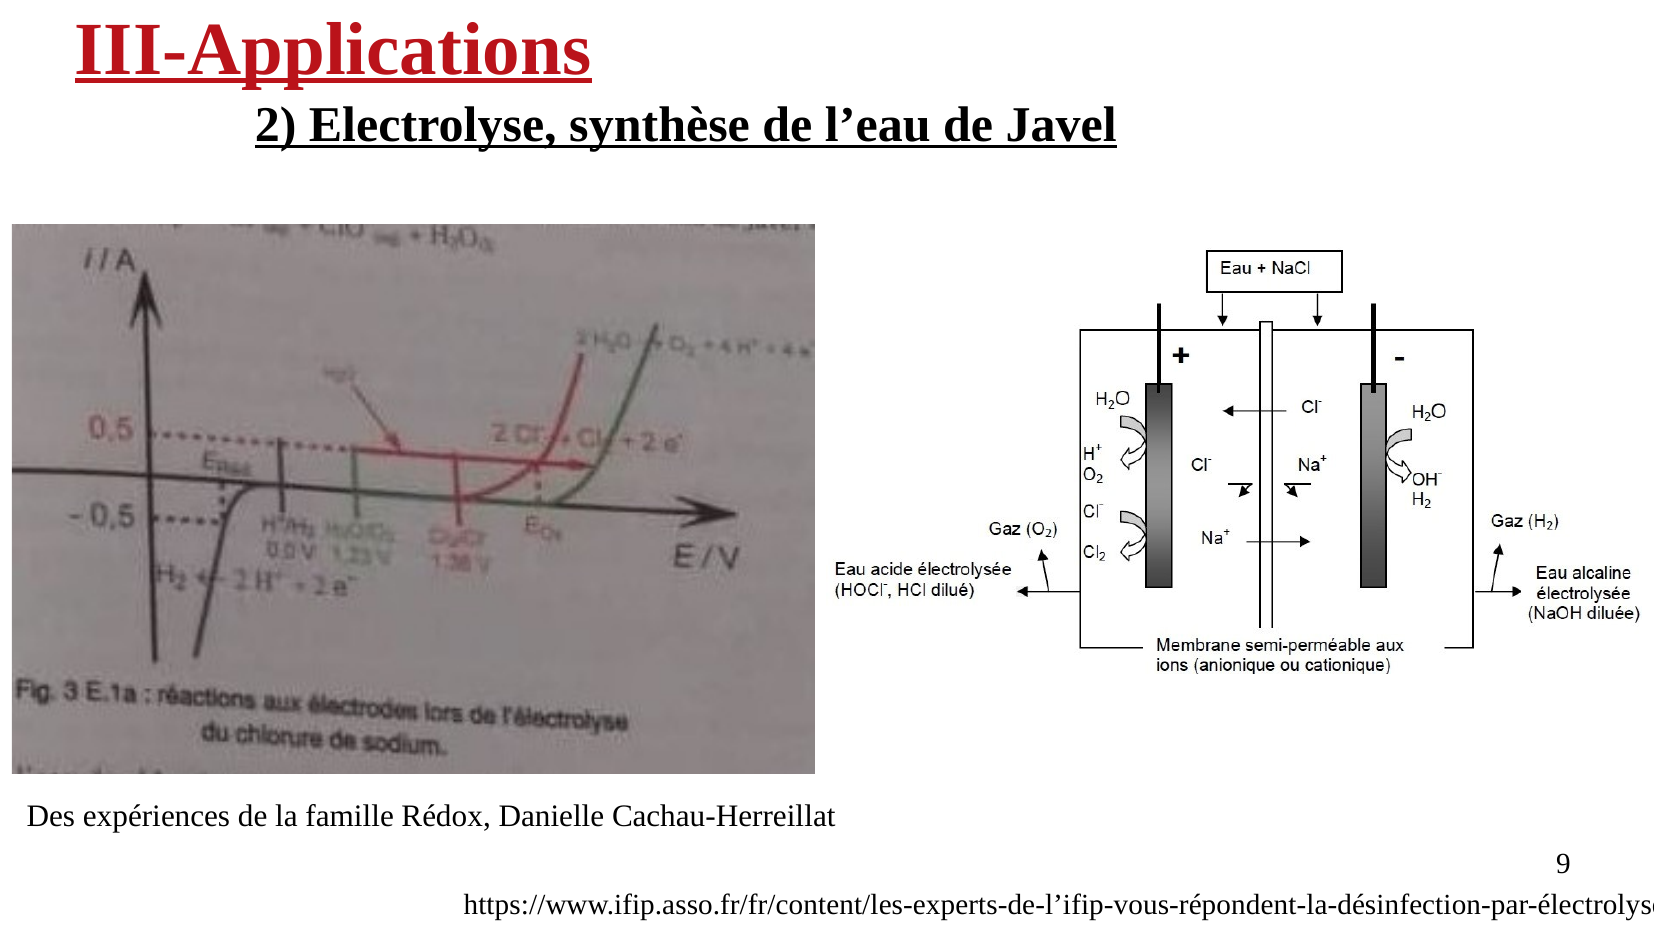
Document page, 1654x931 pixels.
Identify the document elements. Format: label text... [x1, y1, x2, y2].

text_box 2) Electrolyse, synthèse de l’eau de Javel [240, 90, 1261, 189]
picture [11, 224, 815, 774]
text_box https://www.ifip.asso.fr/fr/content/les-experts-de-l’ifip-vous-répondent-la-désinfection-par-électrolyse [448, 881, 1654, 931]
text_box III-Applications [60, 0, 1312, 181]
picture [826, 247, 1642, 674]
text_box Des expériences de la famille Rédox, Danielle Cachau-Herreillat [11, 791, 1257, 891]
